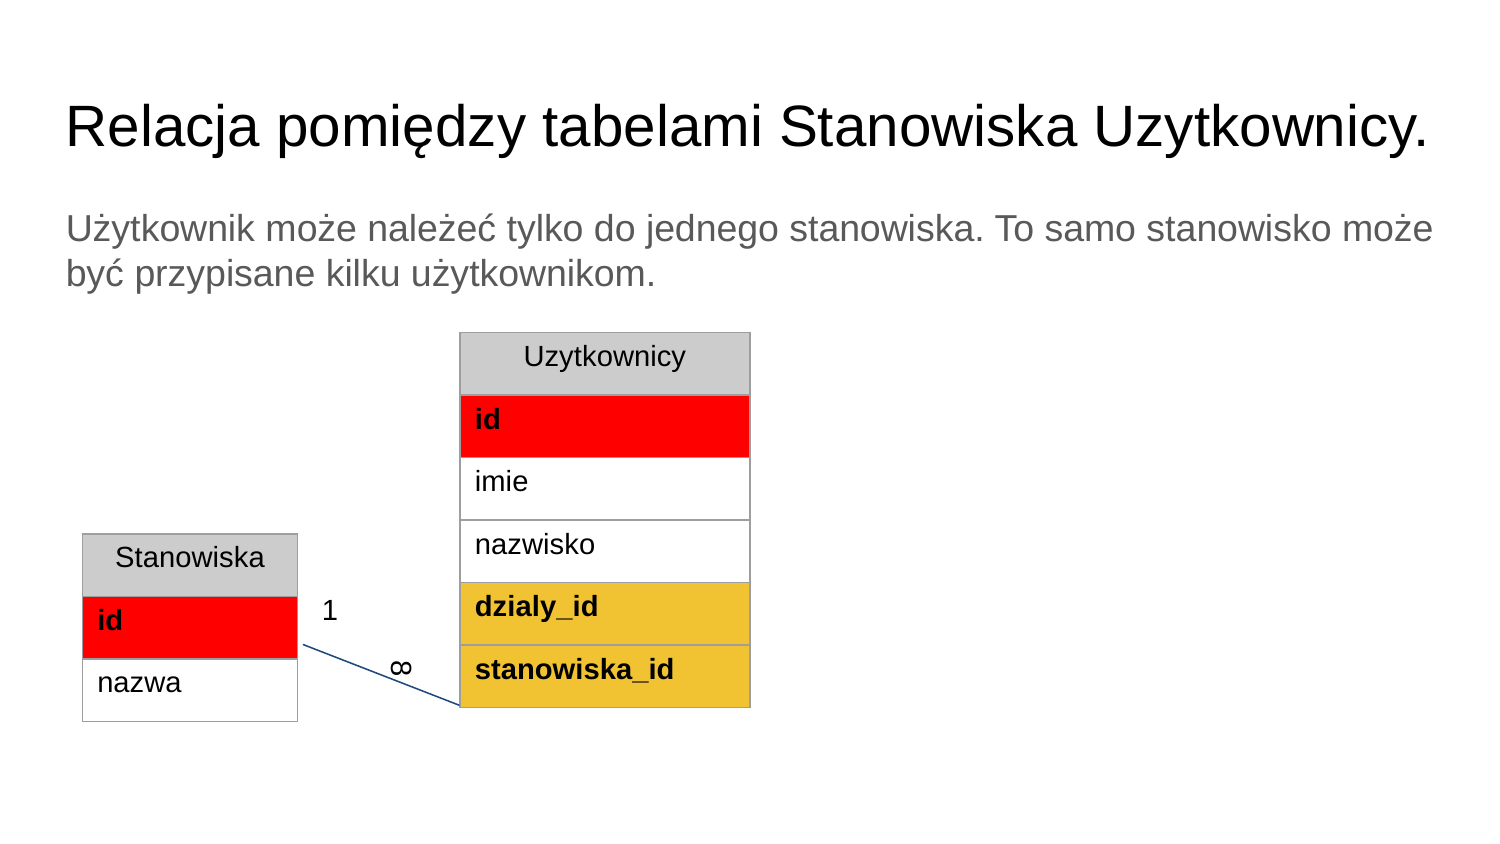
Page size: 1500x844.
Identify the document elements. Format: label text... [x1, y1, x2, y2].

table_cell id [83, 597, 297, 658]
table_cell stanowiska_id [461, 646, 749, 707]
text_box 1 [307, 576, 385, 615]
table_cell nazwisko [461, 521, 749, 582]
text_box 8 [396, 664, 401, 672]
text_box 8 [403, 664, 409, 672]
text_box Relacja pomiędzy tabelami Stanowiska Uzytkownicy. [51, 72, 1449, 167]
table_cell dzialy_id [461, 583, 749, 644]
text_box 8 [396, 682, 412, 689]
table_header Stanowiska [83, 535, 297, 596]
table_cell id [461, 396, 749, 457]
text_box 8 [396, 645, 436, 689]
table_cell imie [461, 458, 749, 519]
table_header Uzytkownicy [461, 333, 749, 394]
table_cell nazwa [83, 660, 297, 721]
text_box Użytkownik może należeć tylko do jednego stanowiska. To samo stanowisko może być przypisane kilku użytkownikom. [51, 189, 1449, 750]
